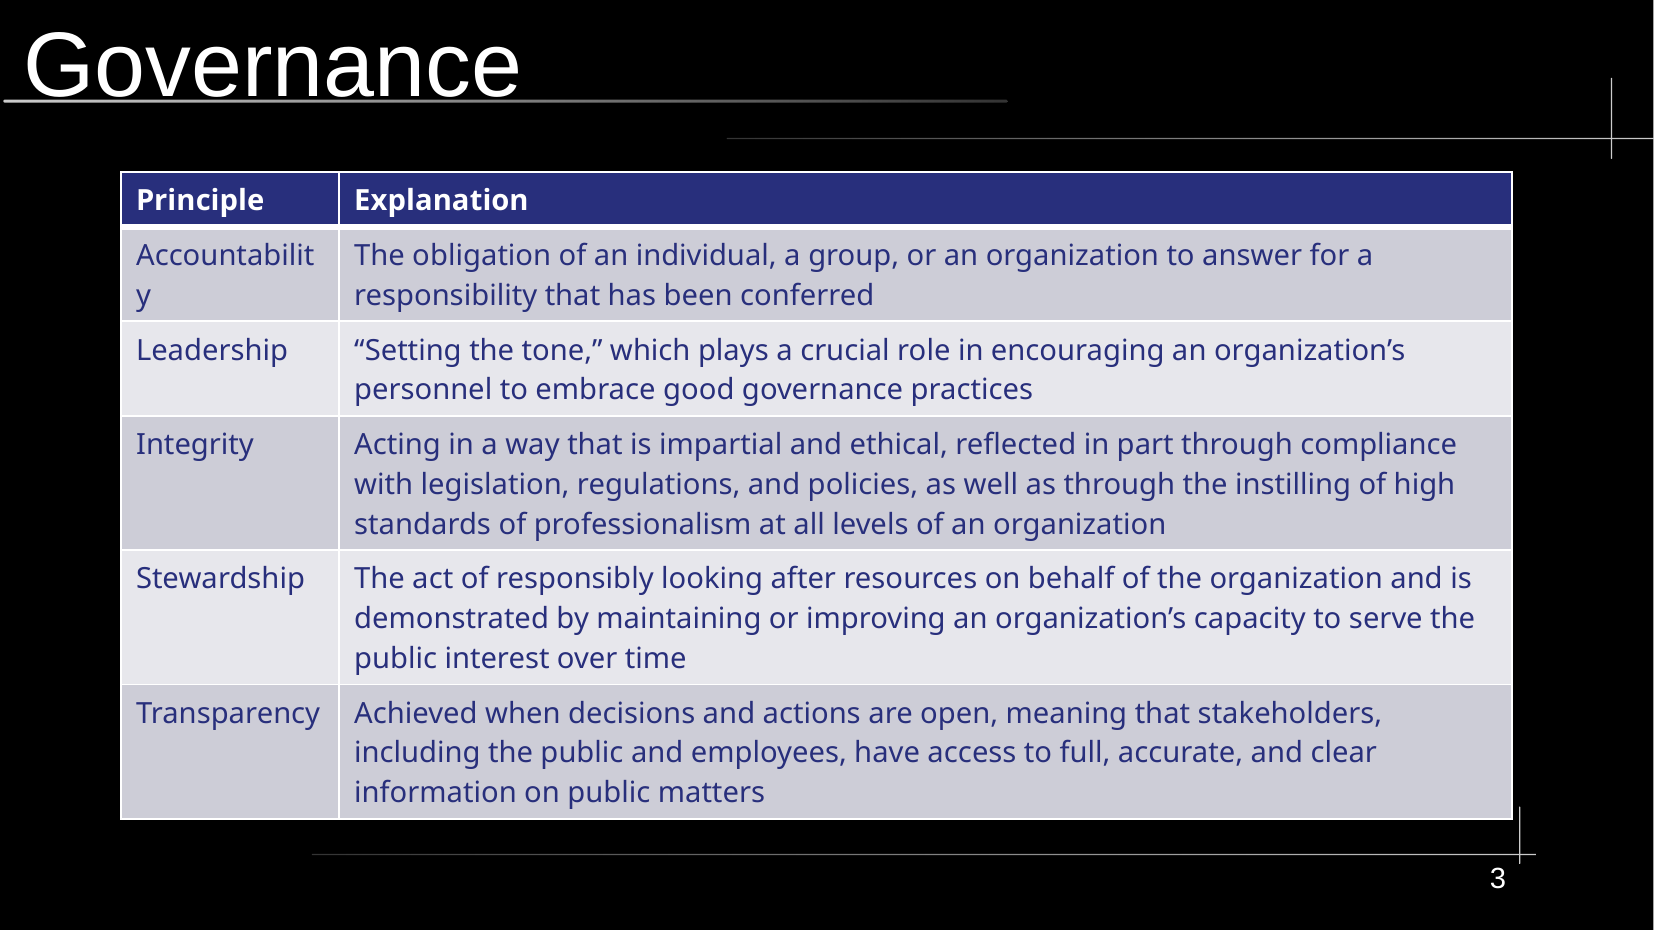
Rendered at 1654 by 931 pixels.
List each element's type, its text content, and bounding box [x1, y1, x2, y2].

table_cell Accountability [122, 230, 338, 320]
table_cell “Setting the tone,” which plays a crucial role in encouraging an organization’s personnel to embrace good governance practices [340, 322, 1511, 415]
title Governance [23, 11, 1589, 119]
table_cell The act of responsibly looking after resources on behalf of the organization and is demonstrated by maintaining or improving an organization’s capacity to serve the public interest over time [340, 551, 1511, 684]
table_cell Transparency [122, 685, 338, 818]
table_cell Stewardship [122, 551, 338, 684]
table_cell Leadership [122, 322, 338, 415]
table_cell The obligation of an individual, a group, or an organization to answer for a responsibility that has been conferred [340, 230, 1511, 320]
table_cell Integrity [122, 417, 338, 549]
table_cell Achieved when decisions and actions are open, meaning that stakeholders, including the public and employees, have access to full, accurate, and clear information on public matters [340, 685, 1511, 818]
table_header Principle [122, 173, 338, 224]
table_cell Acting in a way that is impartial and ethical, reflected in part through compliance with legislation, regulations, and policies, as well as through the instilling of high standards of professionalism at all levels of an organization [340, 417, 1511, 549]
table_header Explanation [340, 173, 1511, 224]
